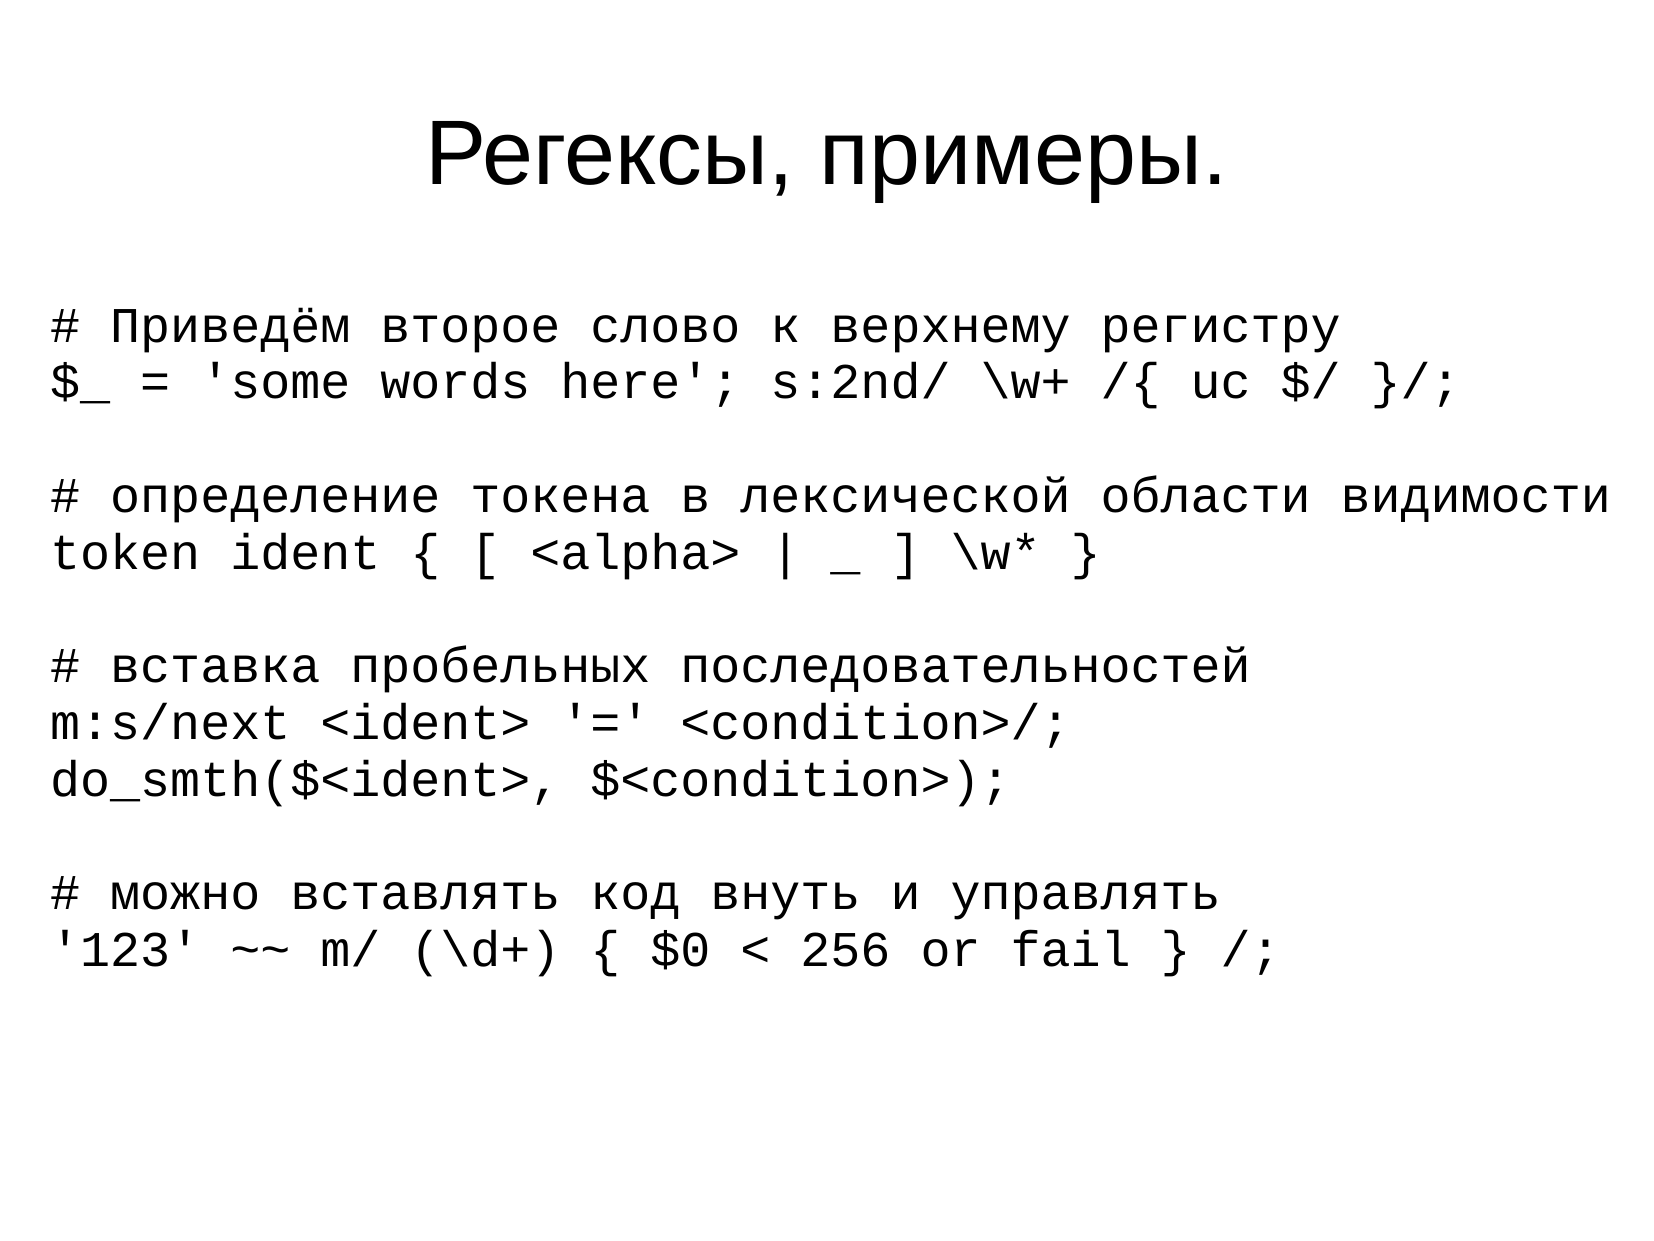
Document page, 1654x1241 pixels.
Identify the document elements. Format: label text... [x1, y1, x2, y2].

text_box # Приведём второе слово к верхнему регистру $_ = 'some words here'; s:2nd/ \w+ /{ uc $/ }/; # определение токена в лексической области видимости token ident { [ <alpha> | _ ] \w* } # вставка пробельных последовательностей m:s/next <ident> '=' <condition>/; do_smth($<ident>, $<condition>); # можно вставлять код внуть и управлять '123' ~~ m/ (\d+) { $0 < 256 or fail } /; [35, 236, 1630, 1217]
title Регексы, примеры. [82, 49, 1571, 236]
